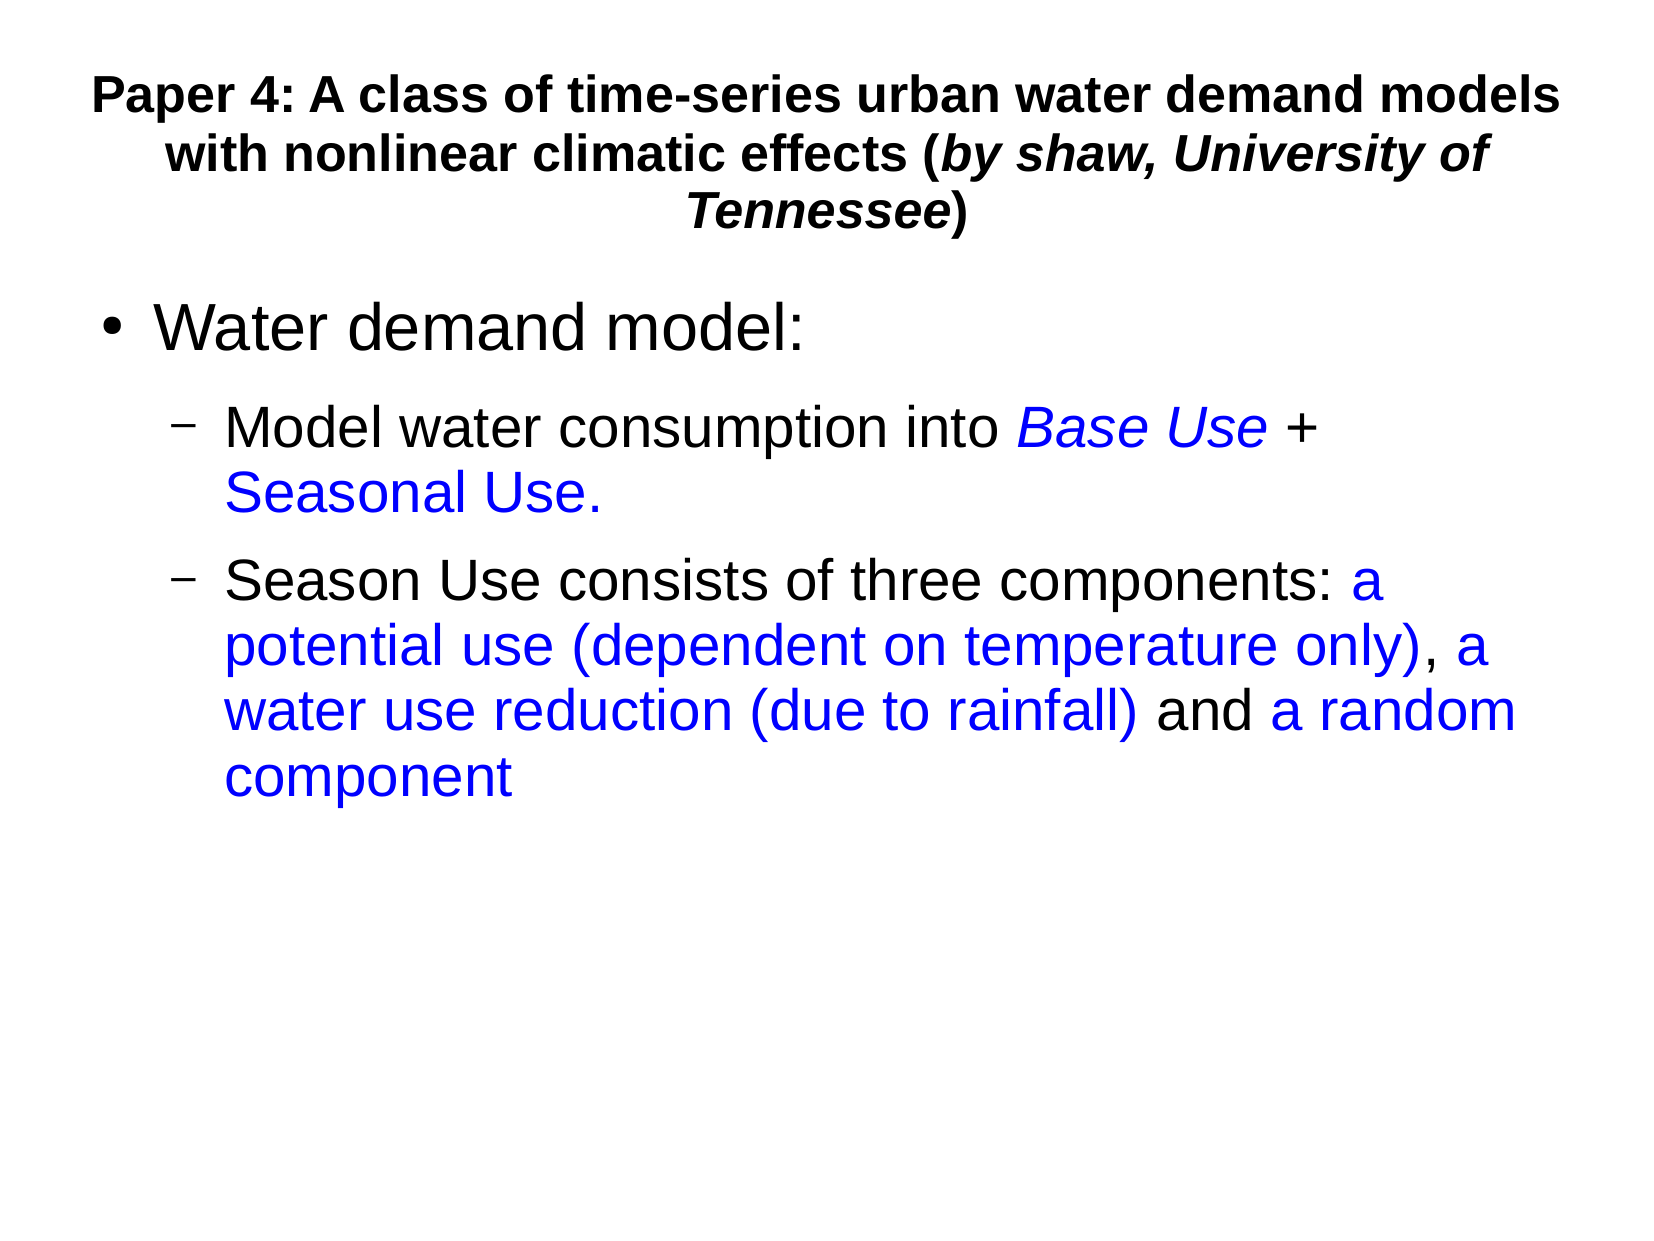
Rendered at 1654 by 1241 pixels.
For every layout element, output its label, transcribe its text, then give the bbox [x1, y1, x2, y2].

title Paper 4: A class of time-series urban water demand models with nonlinear climatic effects (by shaw, University of Tennessee) [82, 49, 1571, 257]
list Water demand model: Model water consumption into Base Use + Seasonal Use. Season Use consists of three components: a potential use (dependent on temperature only), a water use reduction (due to rainfall) and a random component [82, 290, 1538, 1010]
